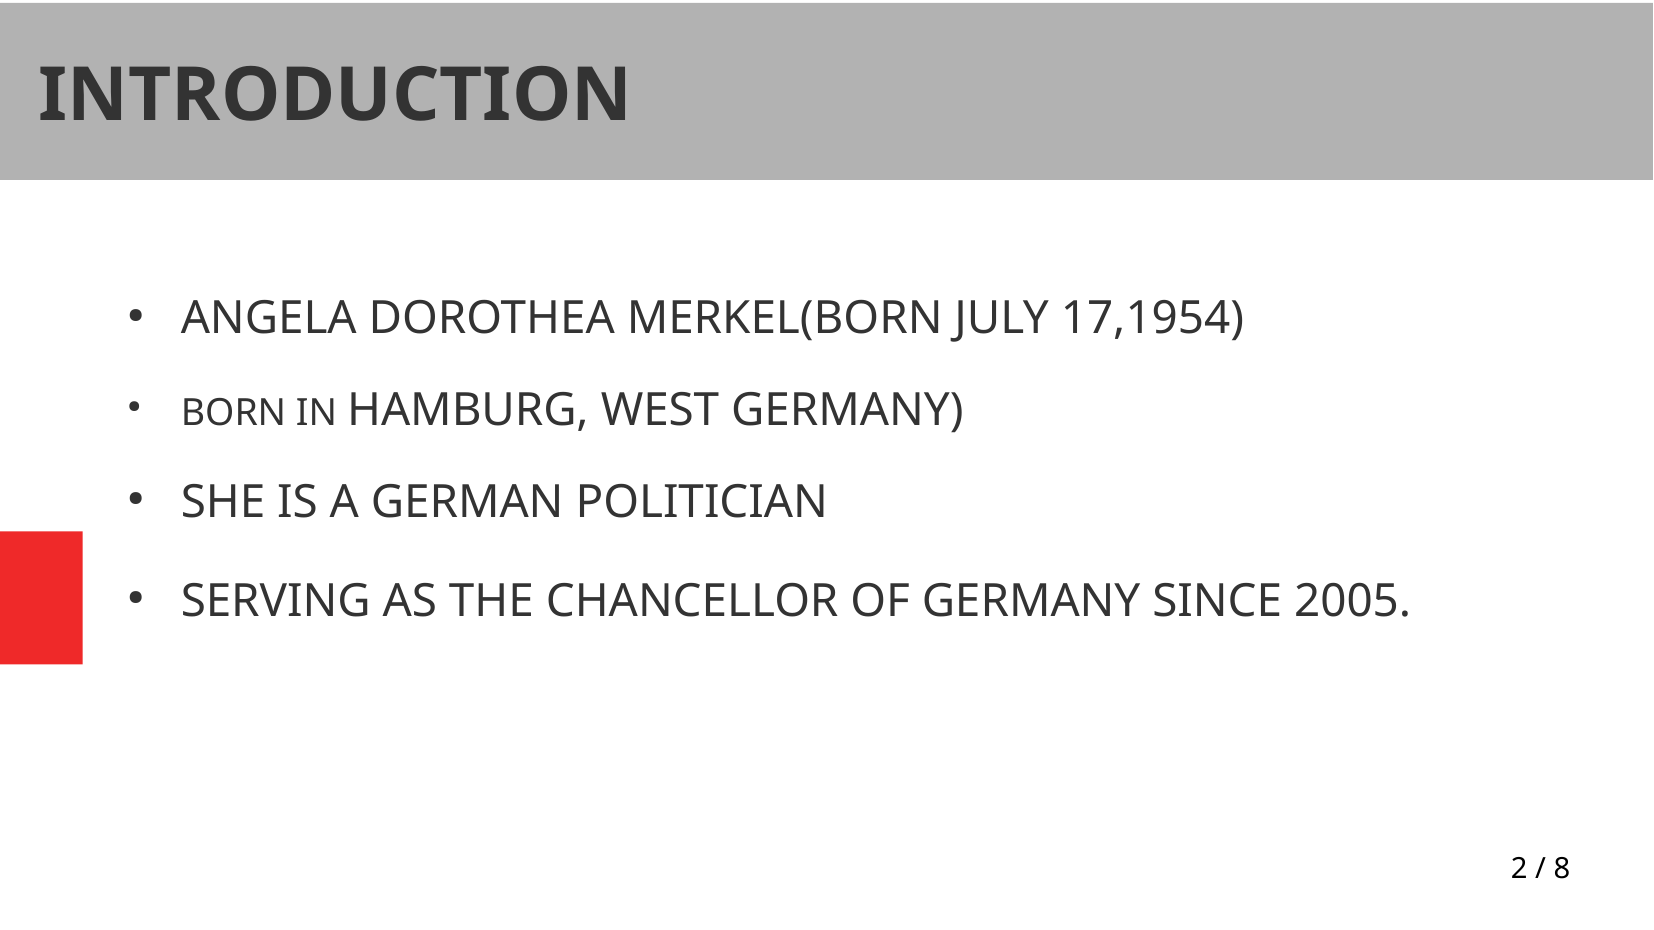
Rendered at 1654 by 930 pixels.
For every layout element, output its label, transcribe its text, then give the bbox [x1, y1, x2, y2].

title INTRODUCTION [0, 2, 1653, 180]
list ANGELA DOROTHEA MERKEL(BORN JULY 17,1954) BORN IN HAMBURG, WEST GERMANY) SHE IS A GERMAN POLITICIAN SERVING AS THE CHANCELLOR OF GERMANY SINCE 2005. [109, 284, 1516, 817]
